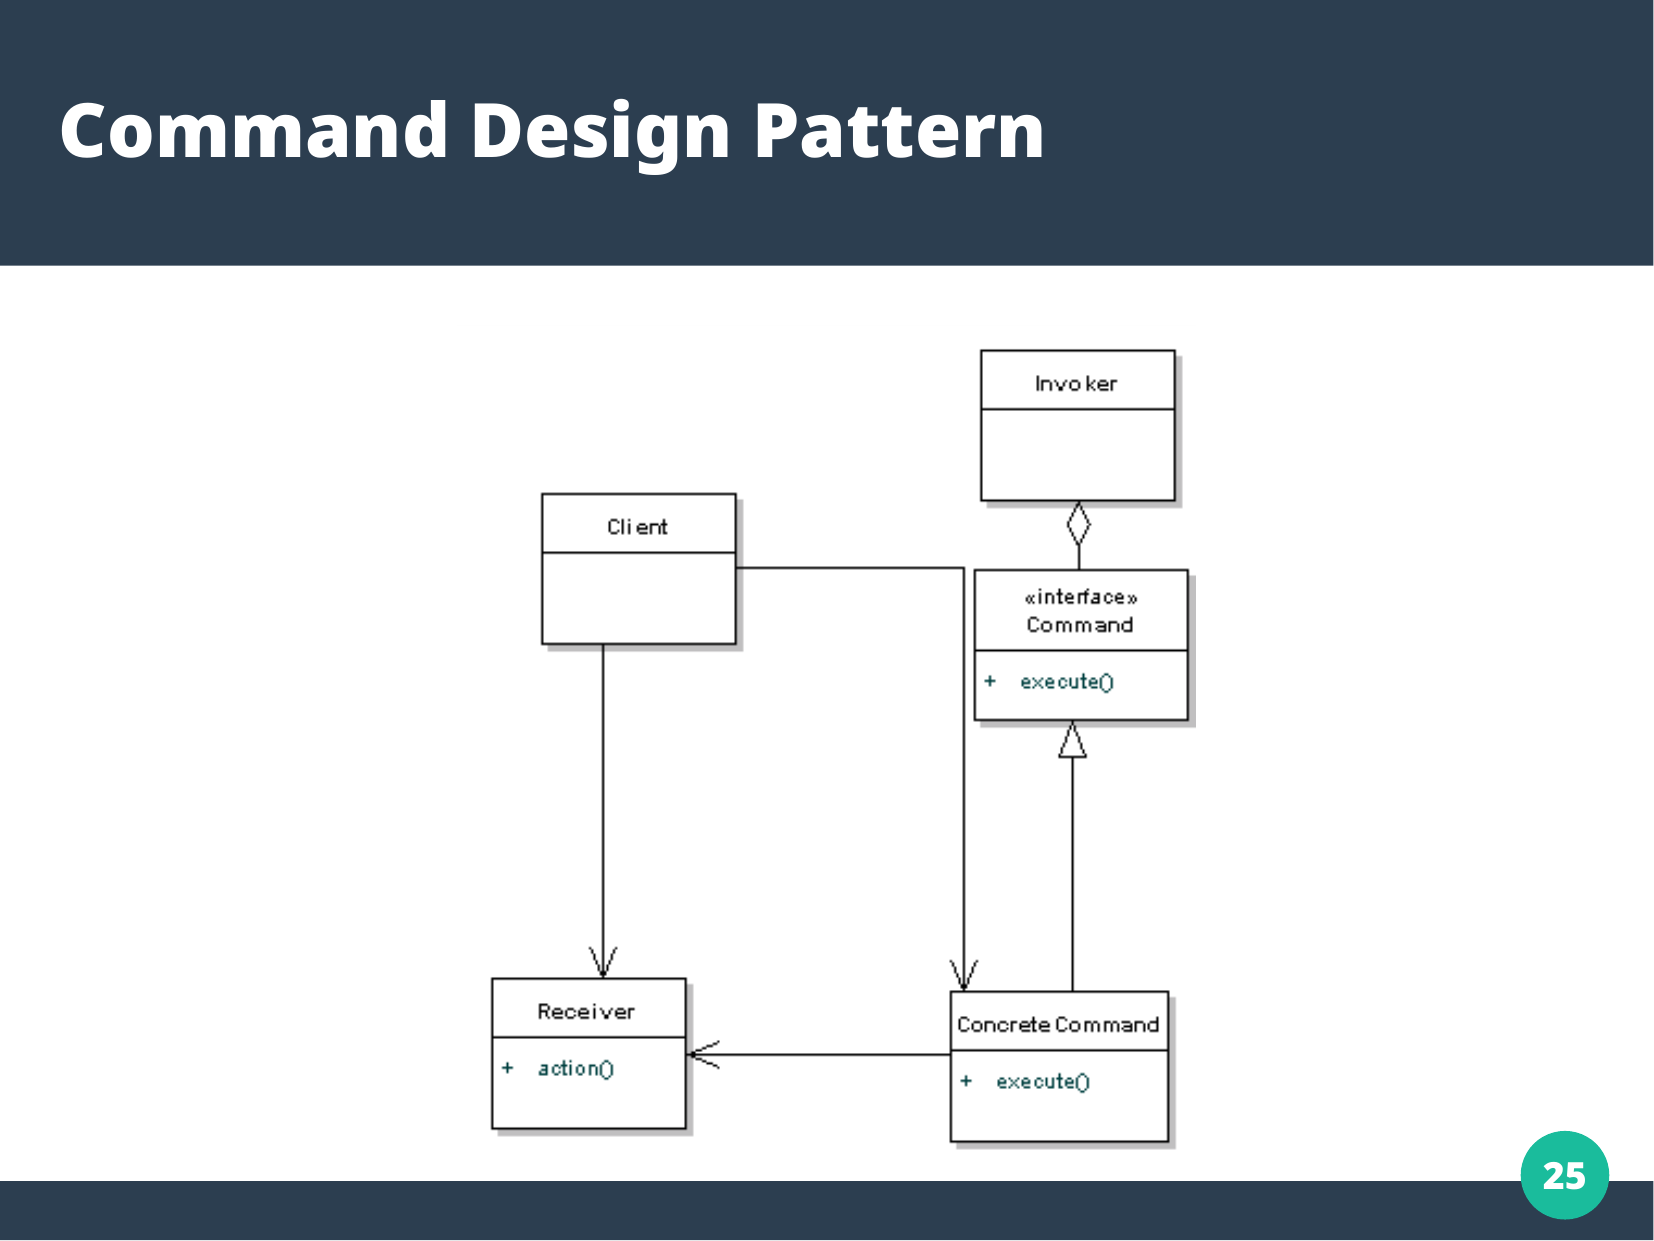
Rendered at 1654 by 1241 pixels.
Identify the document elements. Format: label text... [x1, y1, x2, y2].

picture [457, 324, 1196, 1152]
title Command Design Pattern [59, 49, 1595, 207]
